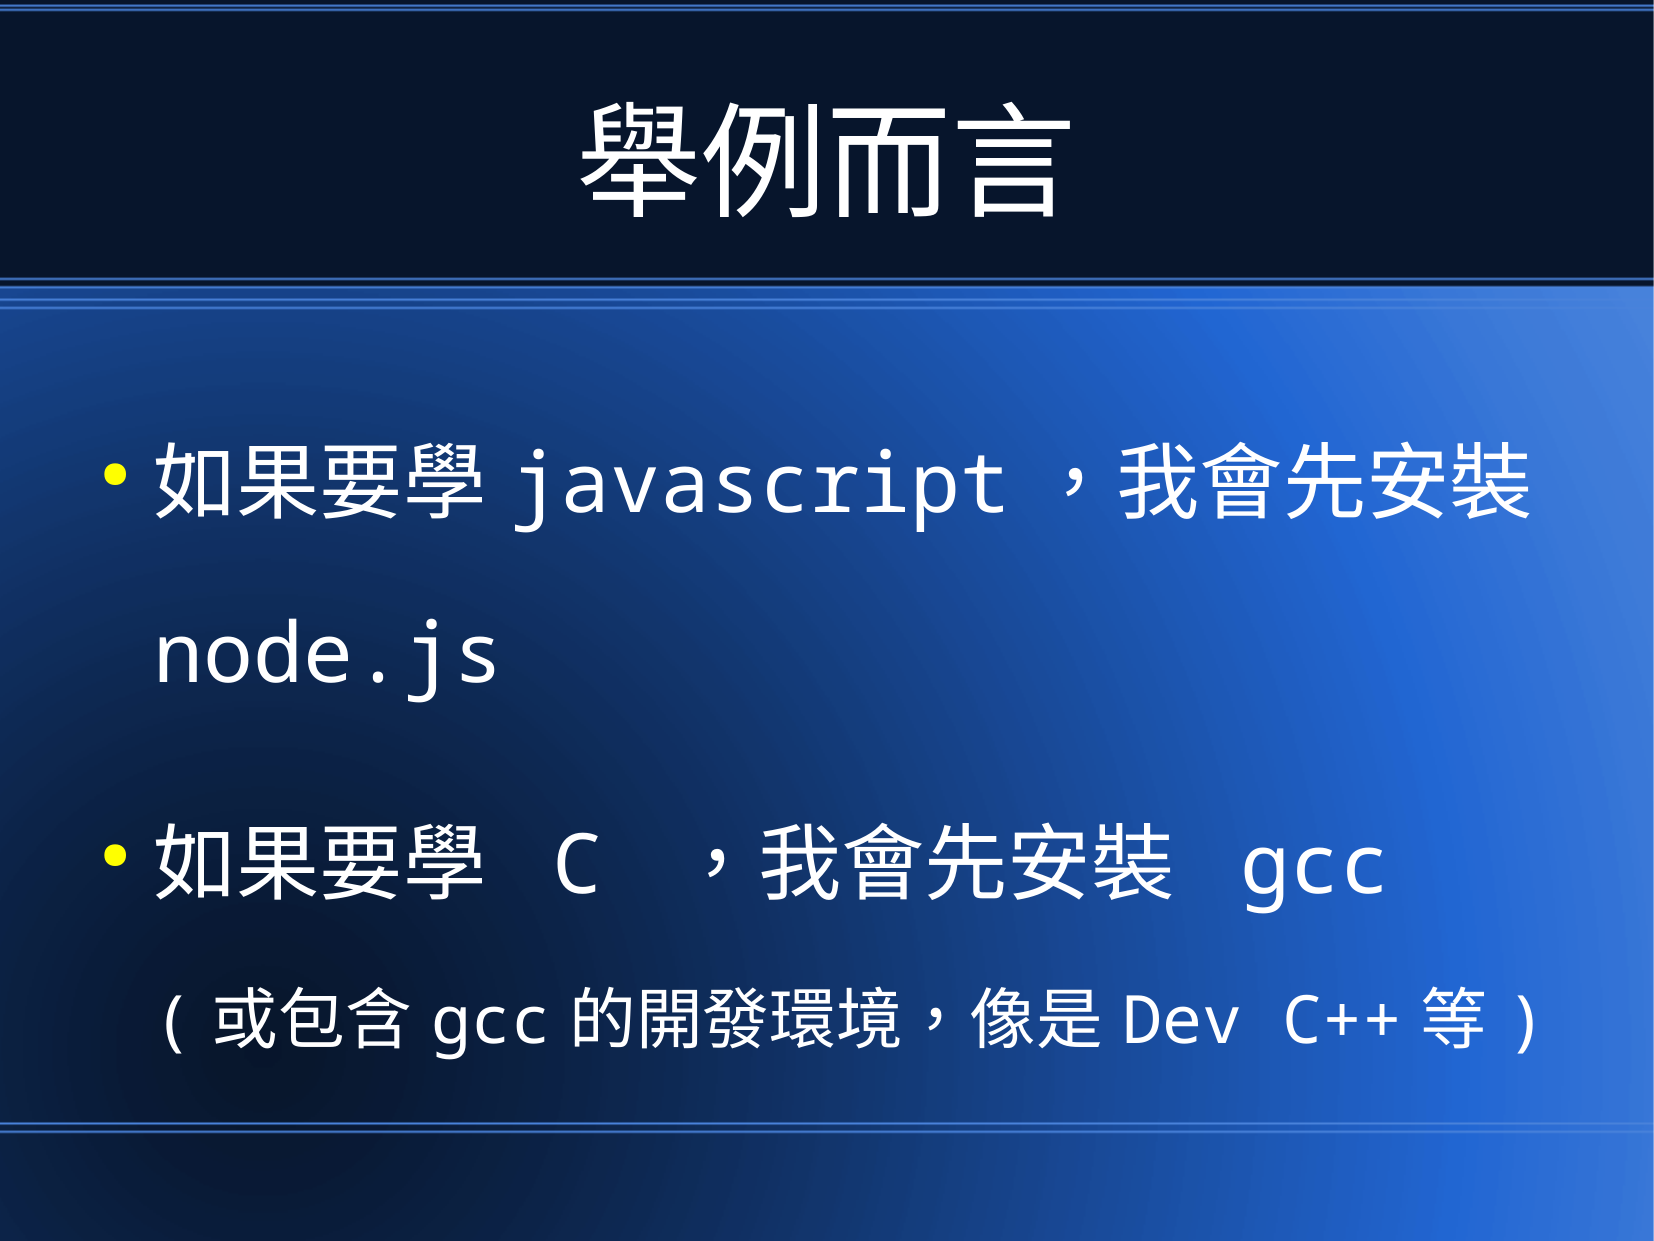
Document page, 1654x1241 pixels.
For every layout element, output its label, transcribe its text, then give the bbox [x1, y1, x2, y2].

picture [0, 0, 1654, 1241]
list 如果要學javascript，我會先安裝 node.js 如果要學 C ，我會先安裝 gcc (或包含gcc的開發環境，像是Dev C++等) [82, 355, 1571, 1241]
title 舉例而言 [82, 49, 1571, 257]
